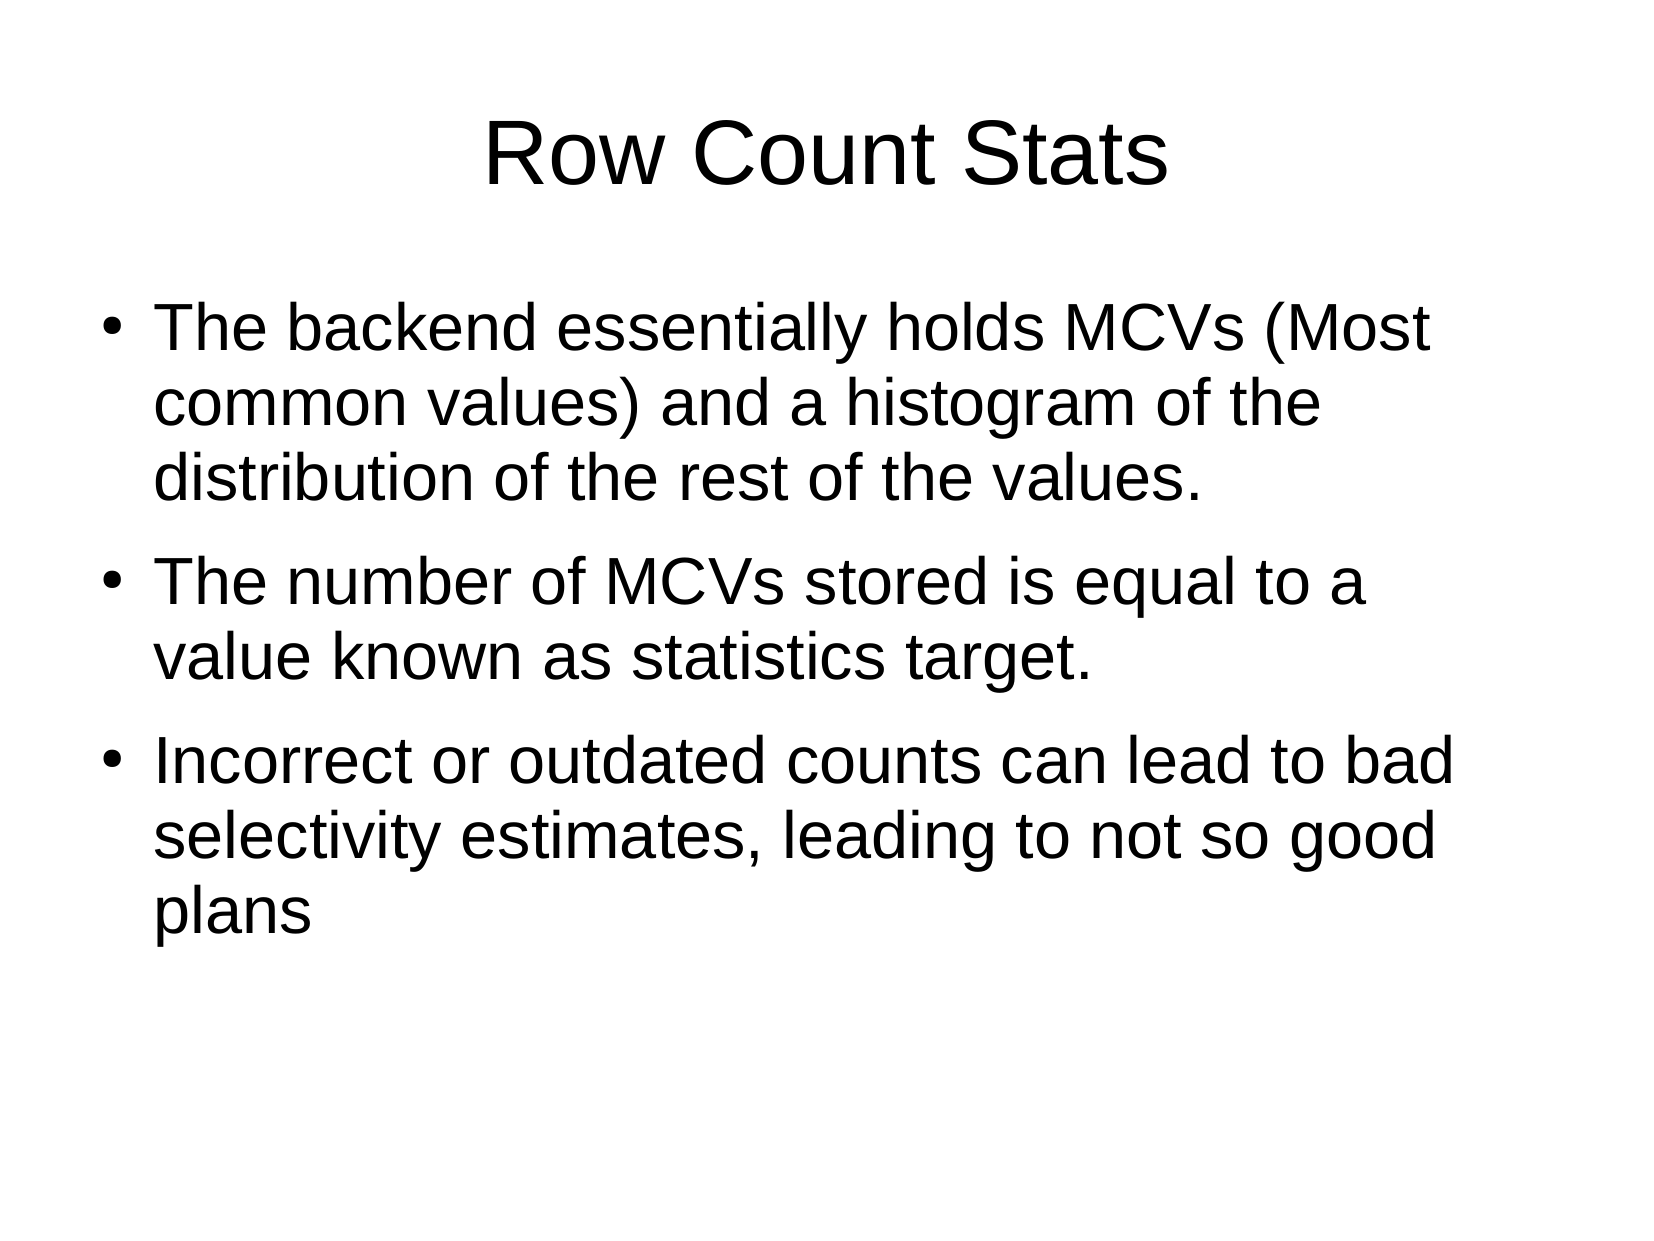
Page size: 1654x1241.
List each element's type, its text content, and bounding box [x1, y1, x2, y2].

list The backend essentially holds MCVs (Most common values) and a histogram of the distribution of the rest of the values. The number of MCVs stored is equal to a value known as statistics target. Incorrect or outdated counts can lead to bad selectivity estimates, leading to not so good plans [82, 290, 1538, 1010]
title Row Count Stats [82, 49, 1571, 257]
